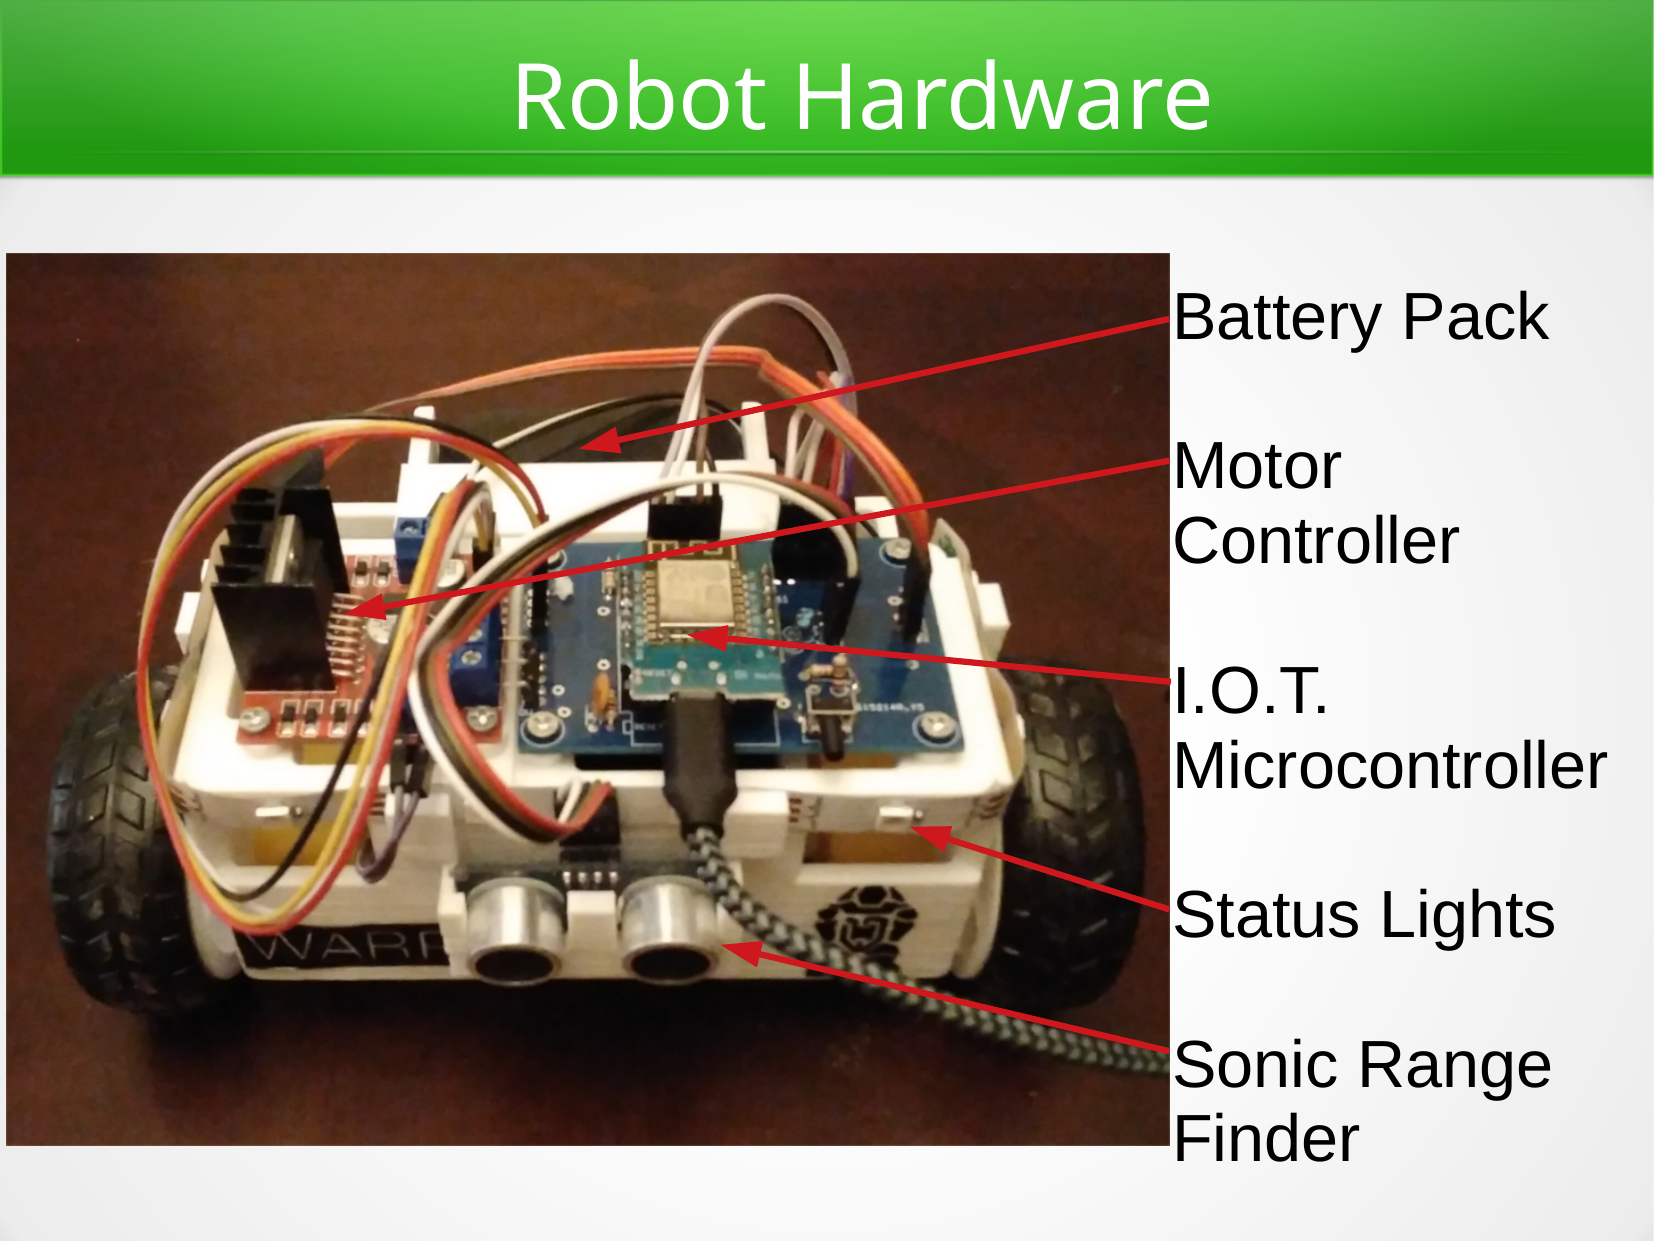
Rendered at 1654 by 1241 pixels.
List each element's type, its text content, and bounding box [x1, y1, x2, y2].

picture [0, 0, 1654, 1241]
title Robot Hardware [118, 23, 1607, 166]
text_box Battery Pack Motor Controller I.O.T. Microcontroller Status Lights Sonic Range Finder [1157, 271, 1654, 1241]
